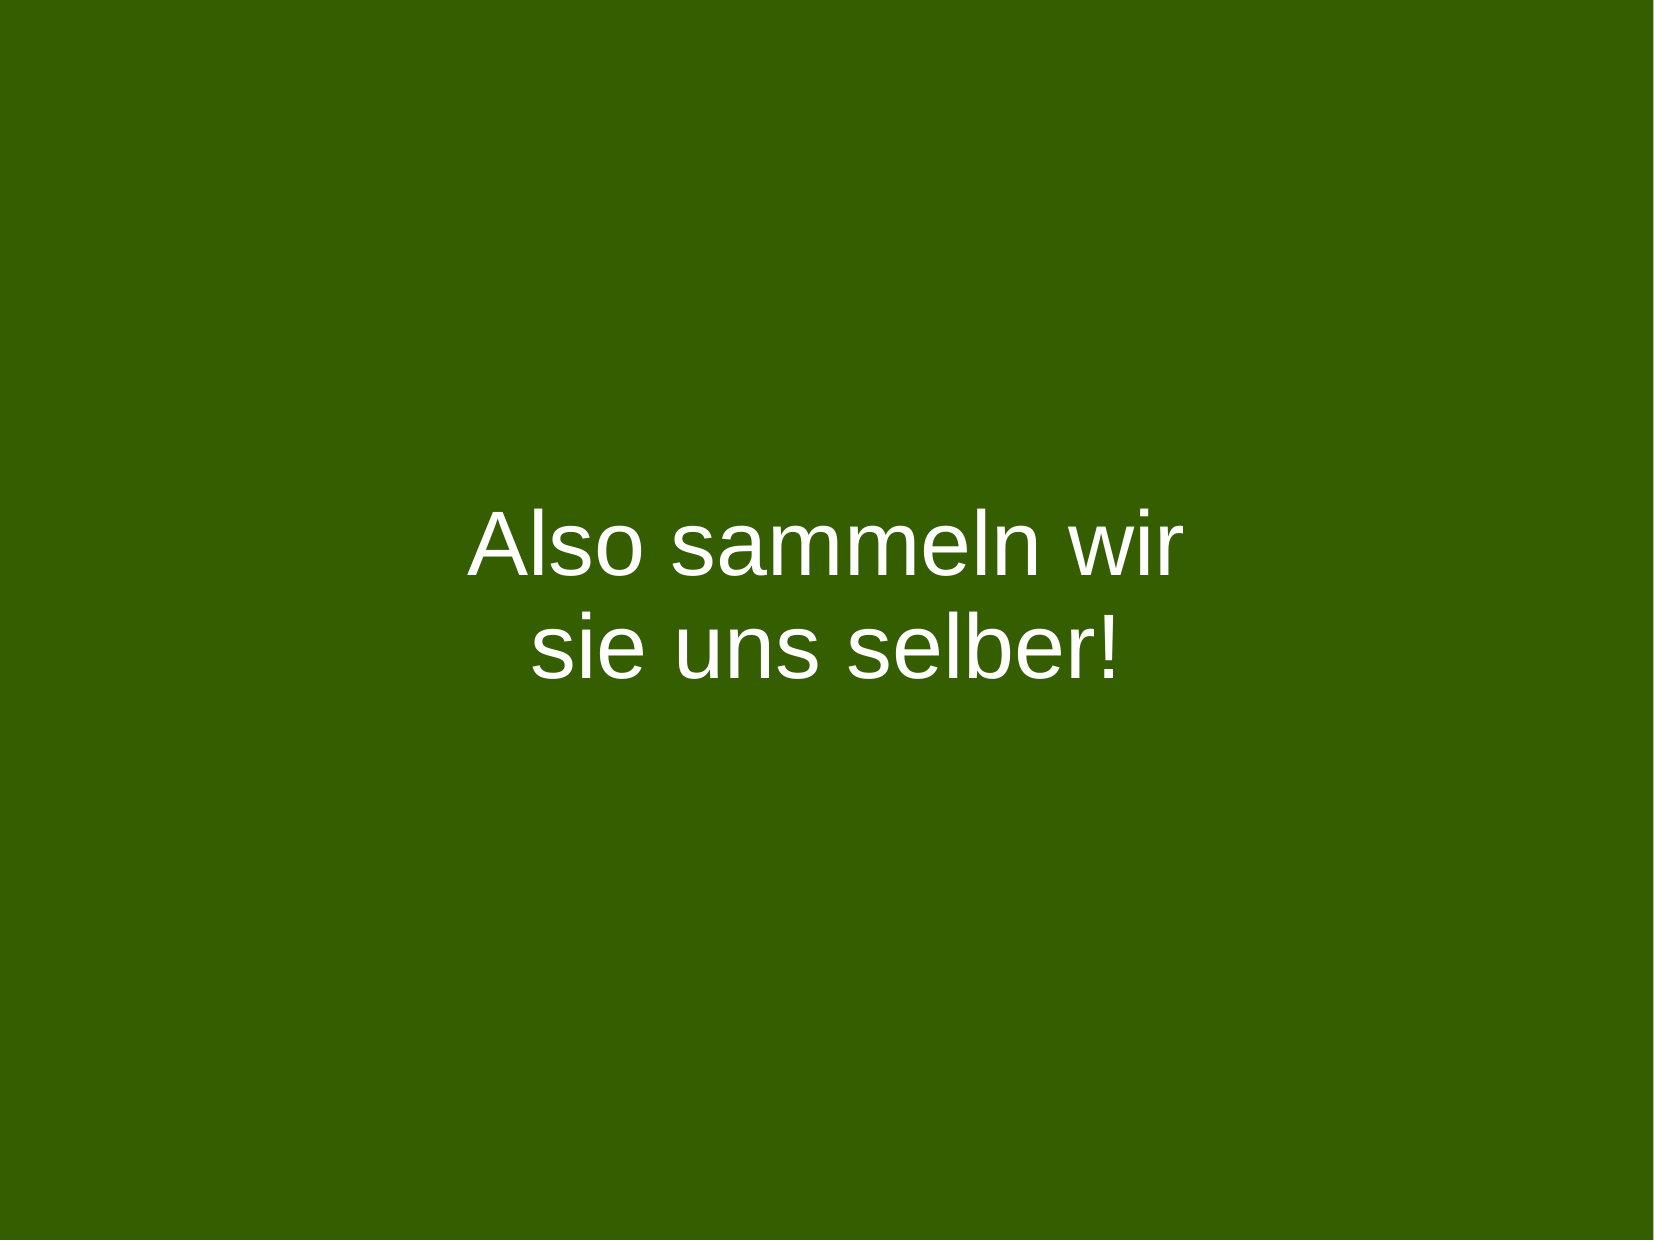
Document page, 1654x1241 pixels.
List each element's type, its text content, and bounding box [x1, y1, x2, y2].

title Also sammeln wir sie uns selber! [82, 39, 1571, 1152]
